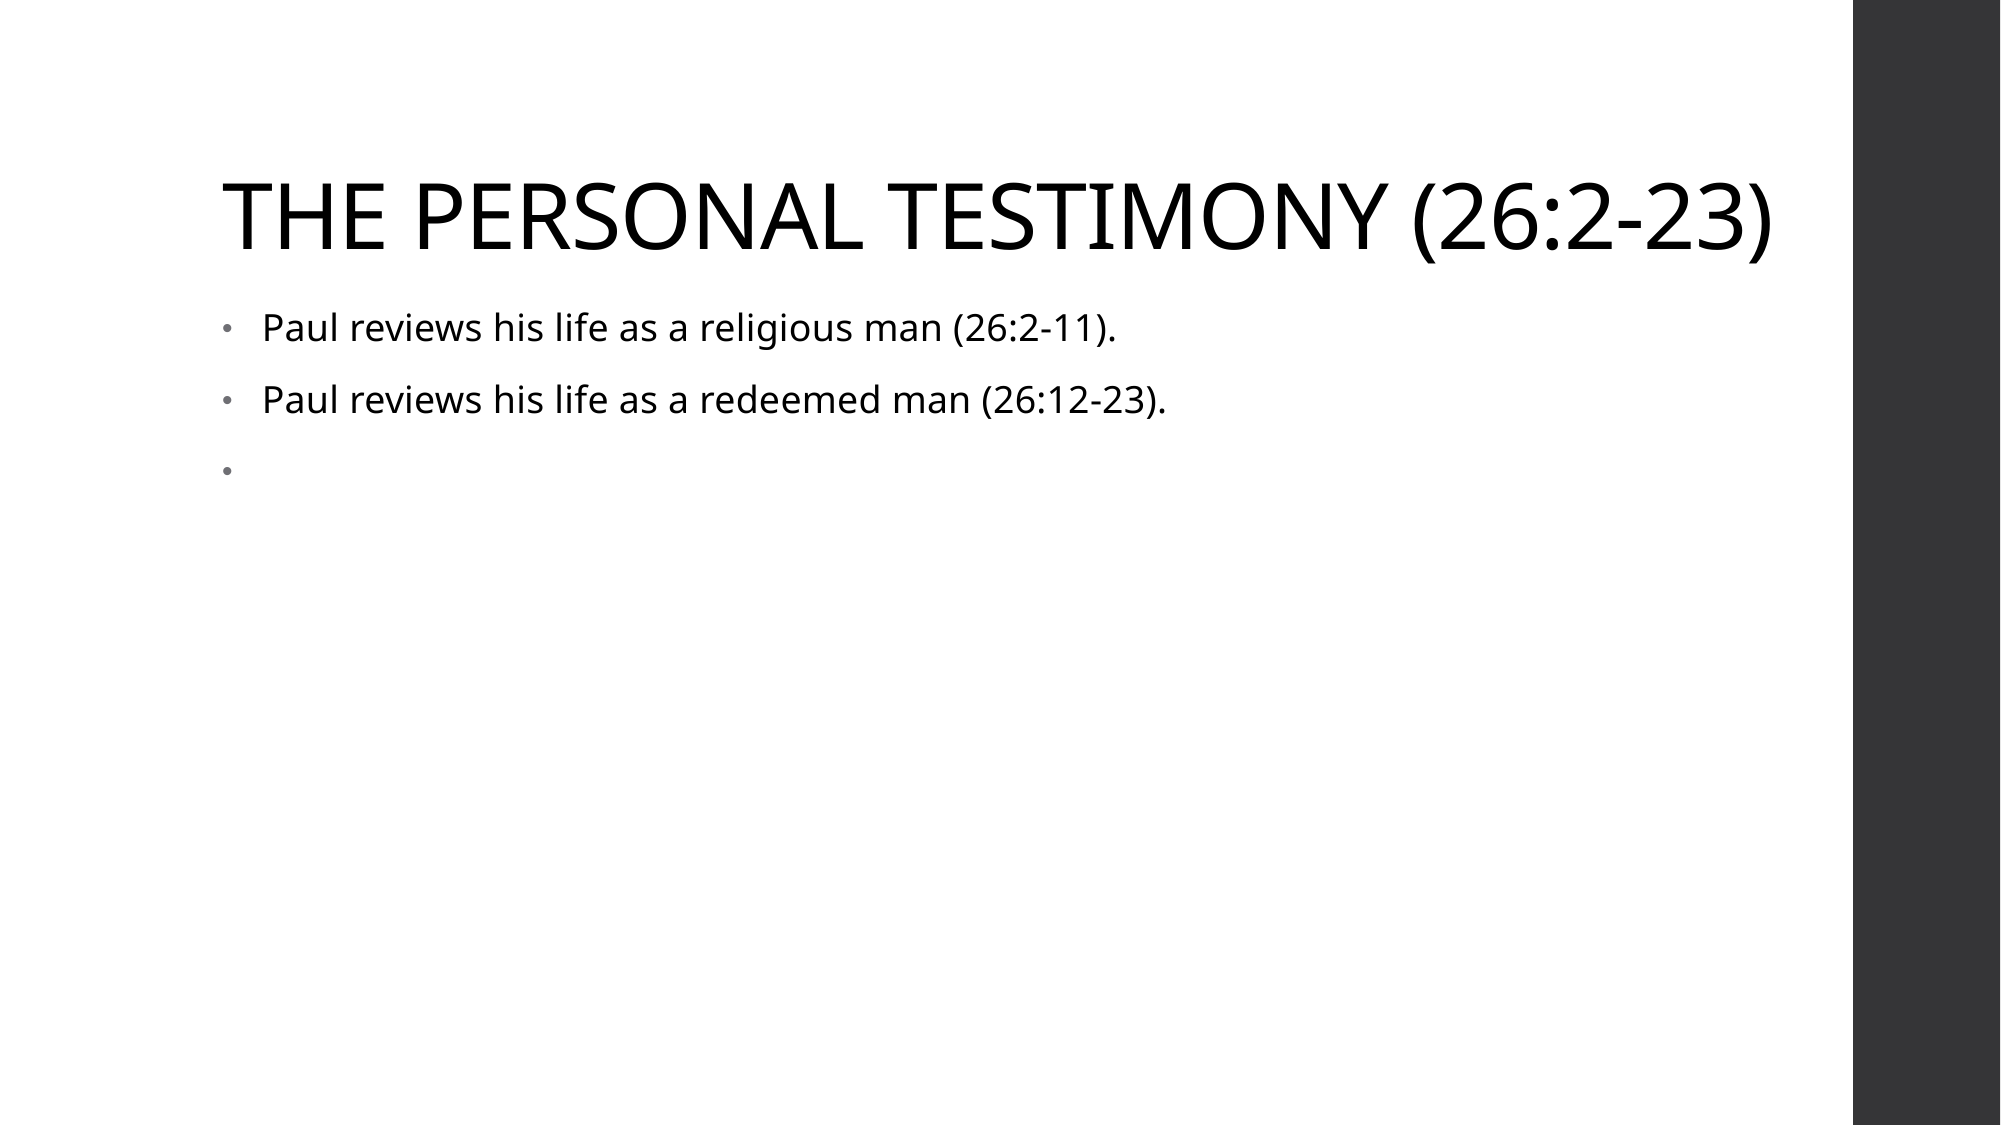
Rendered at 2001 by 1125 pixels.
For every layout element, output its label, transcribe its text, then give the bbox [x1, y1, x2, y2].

title THE PERSONAL TESTIMONY (26:2-23) [206, 60, 1797, 278]
list Paul reviews his life as a religious man (26:2-11). Paul reviews his life as a redeemed man (26:12-23). [206, 299, 1617, 1014]
